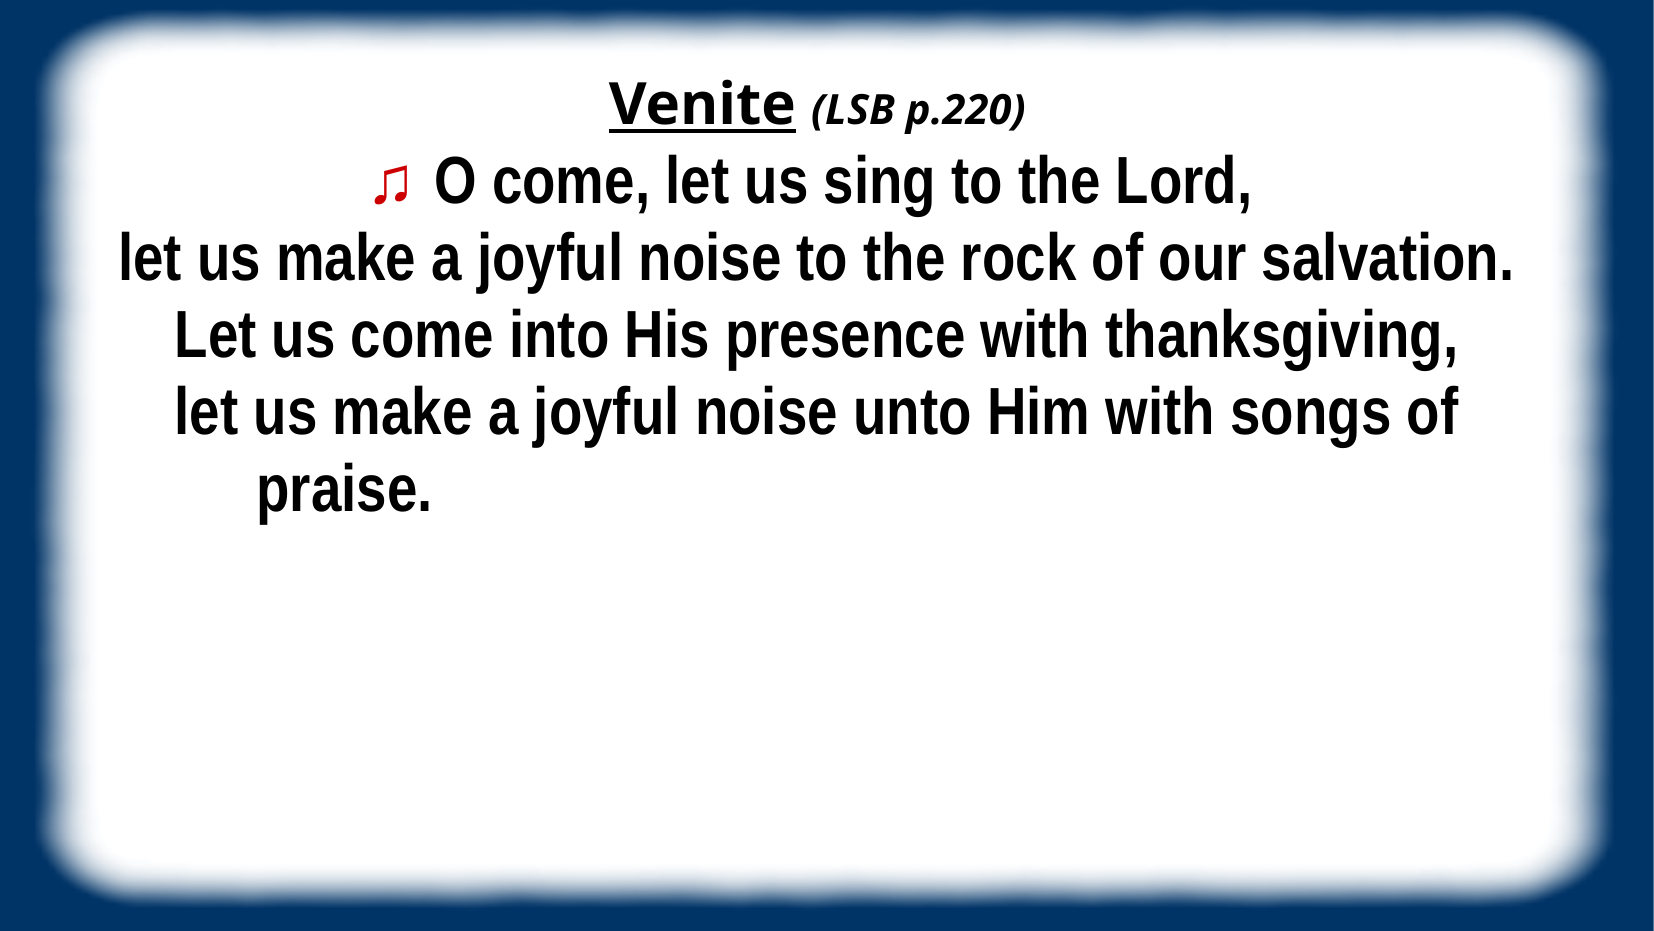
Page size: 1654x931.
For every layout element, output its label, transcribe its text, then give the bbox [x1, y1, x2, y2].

text_box Venite (LSB p.220) ♫ O come, let us sing to the Lord, let us make a joyful noise to the rock of our salvation. Let us come into His presence with thanksgiving, let us make a joyful noise unto Him with songs of praise. [75, 54, 1561, 616]
picture [0, 0, 1654, 931]
